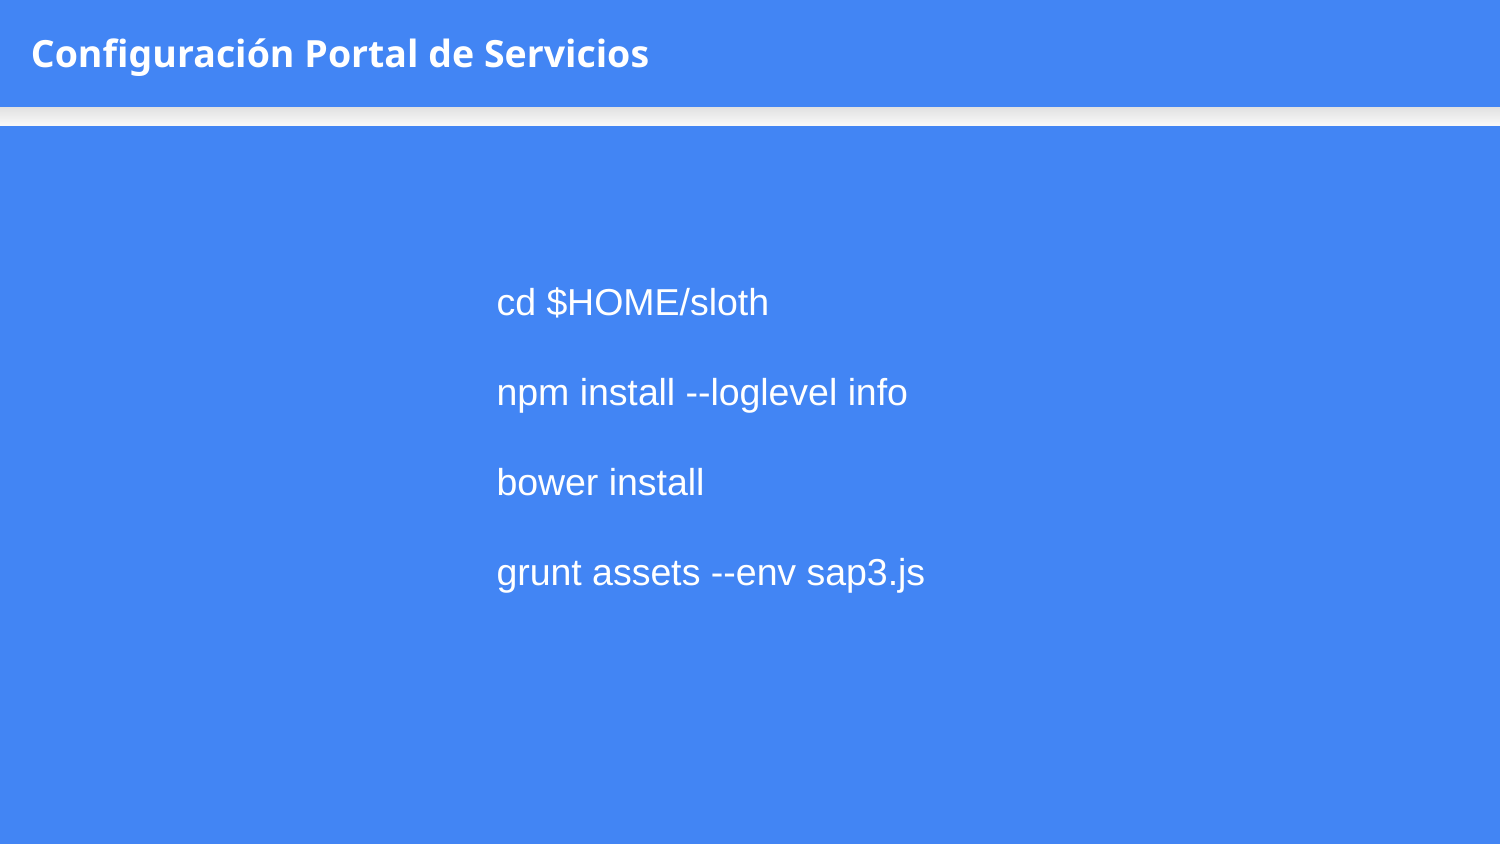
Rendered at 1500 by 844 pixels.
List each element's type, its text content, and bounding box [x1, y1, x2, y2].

text_box Configuración Portal de Servicios [16, 2, 1464, 102]
text_box cd $HOME/sloth npm install --loglevel info bower install grunt assets --env sap3.js [481, 262, 1231, 758]
